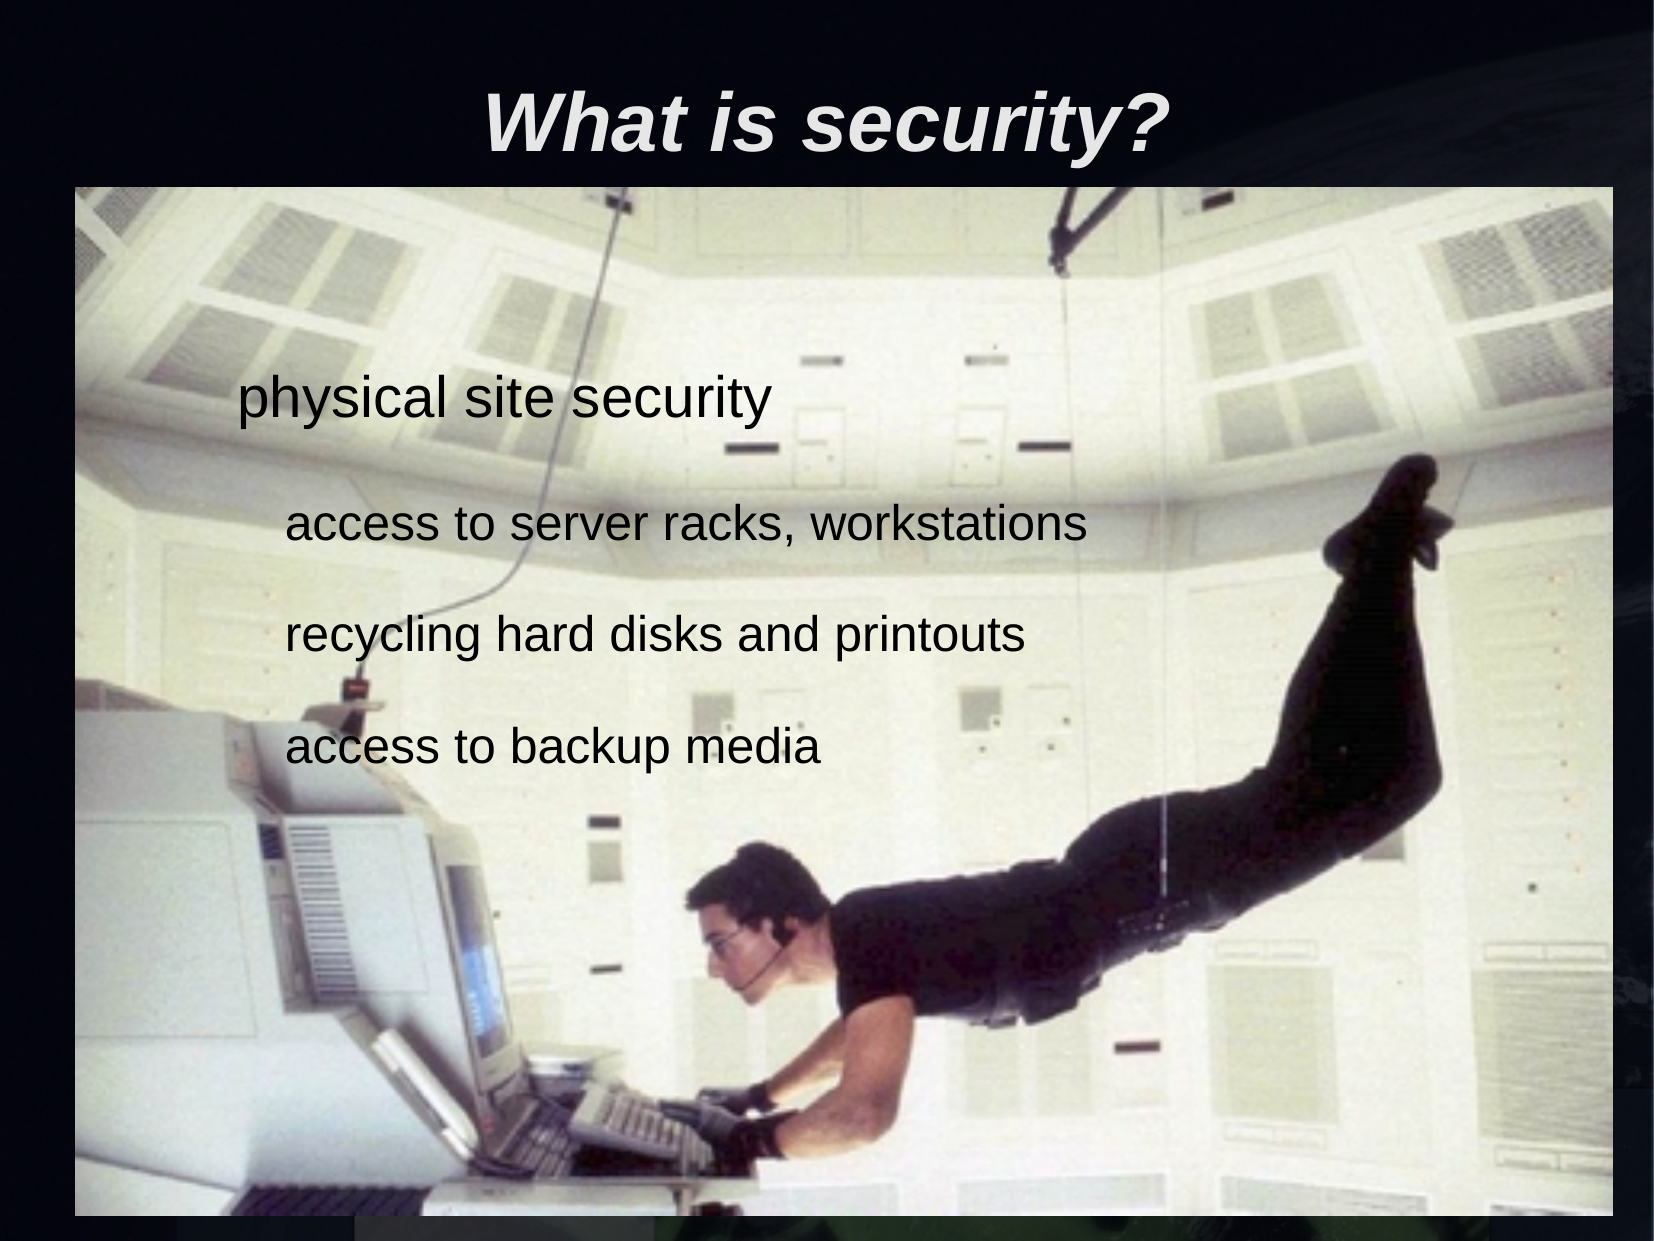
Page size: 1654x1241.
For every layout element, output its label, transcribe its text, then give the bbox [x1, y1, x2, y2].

picture [0, 0, 1654, 1241]
list physical site security access to server racks, workstations recycling hard disks and printouts access to backup media [178, 364, 1570, 1147]
title What is security? [121, 19, 1534, 187]
